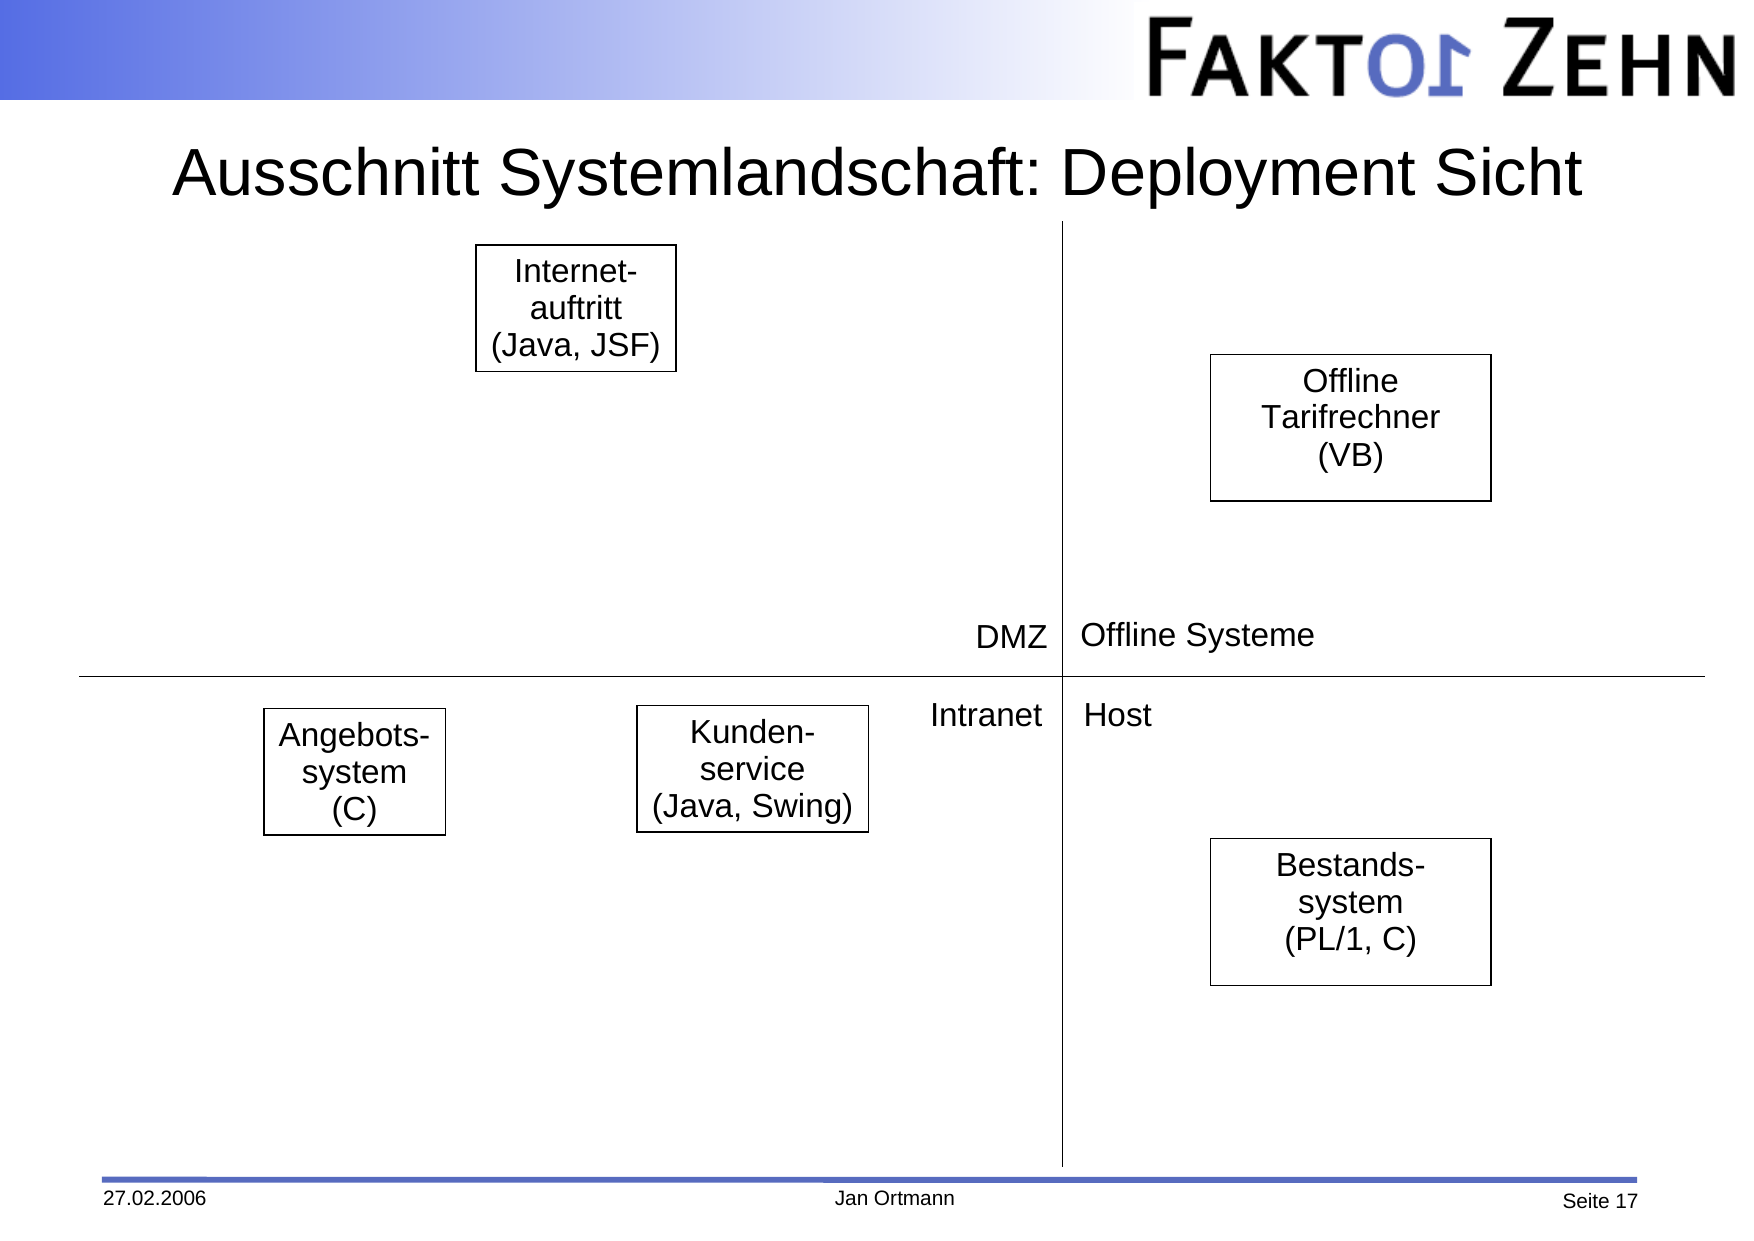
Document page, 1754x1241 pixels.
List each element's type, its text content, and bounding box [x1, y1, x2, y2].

text_box Host [1068, 689, 1167, 742]
text_box Internet- auftritt (Java, JSF) [476, 245, 677, 372]
text_box DMZ [960, 610, 1062, 664]
text_box Bestands- system (PL/1, C) [1210, 838, 1492, 986]
text_box Kunden- service (Java, Swing) [636, 705, 869, 833]
picture [1133, 2, 1749, 105]
text_box Angebots- system (C) [263, 708, 446, 836]
title Ausschnitt Systemlandschaft: Deployment Sicht [132, 118, 1625, 227]
text_box Offline Tarifrechner (VB) [1210, 354, 1492, 502]
text_box Offline Systeme [1065, 608, 1331, 661]
text_box Intranet [915, 689, 1058, 742]
